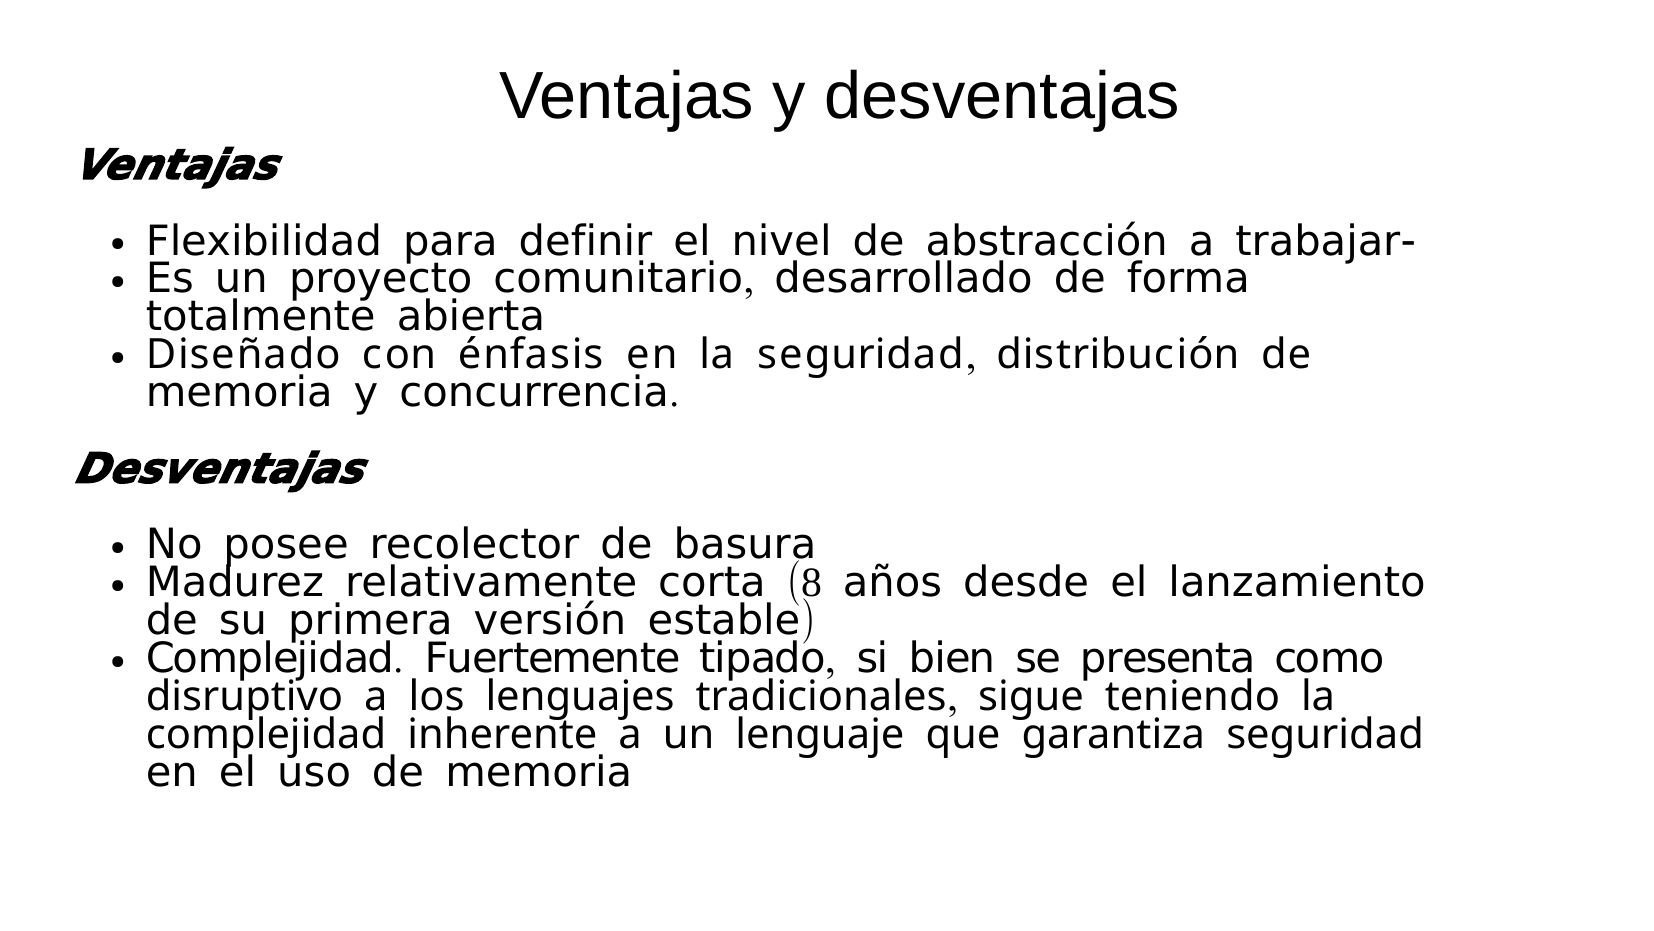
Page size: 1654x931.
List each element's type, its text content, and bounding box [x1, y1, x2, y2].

title Ventajas y desventajas [135, 54, 1546, 136]
subtitle Ventajas Flexibilidad para definir el nivel de abstracción a trabajar- Es un proyecto comunitario, desarrollado de forma totalmente abierta Diseñado con énfasis en la seguridad, distribución de memoria y concurrencia. Desventajas No posee recolector de basura Madurez relativamente corta (8 años desde el lanzamiento de su primera versión estable) Complejidad. Fuertemente tipado, si bien se presenta como disruptivo a los lenguajes tradicionales, sigue teniendo la complejidad inherente a un lenguaje que garantiza seguridad en el uso de memoria [75, 150, 1486, 834]
